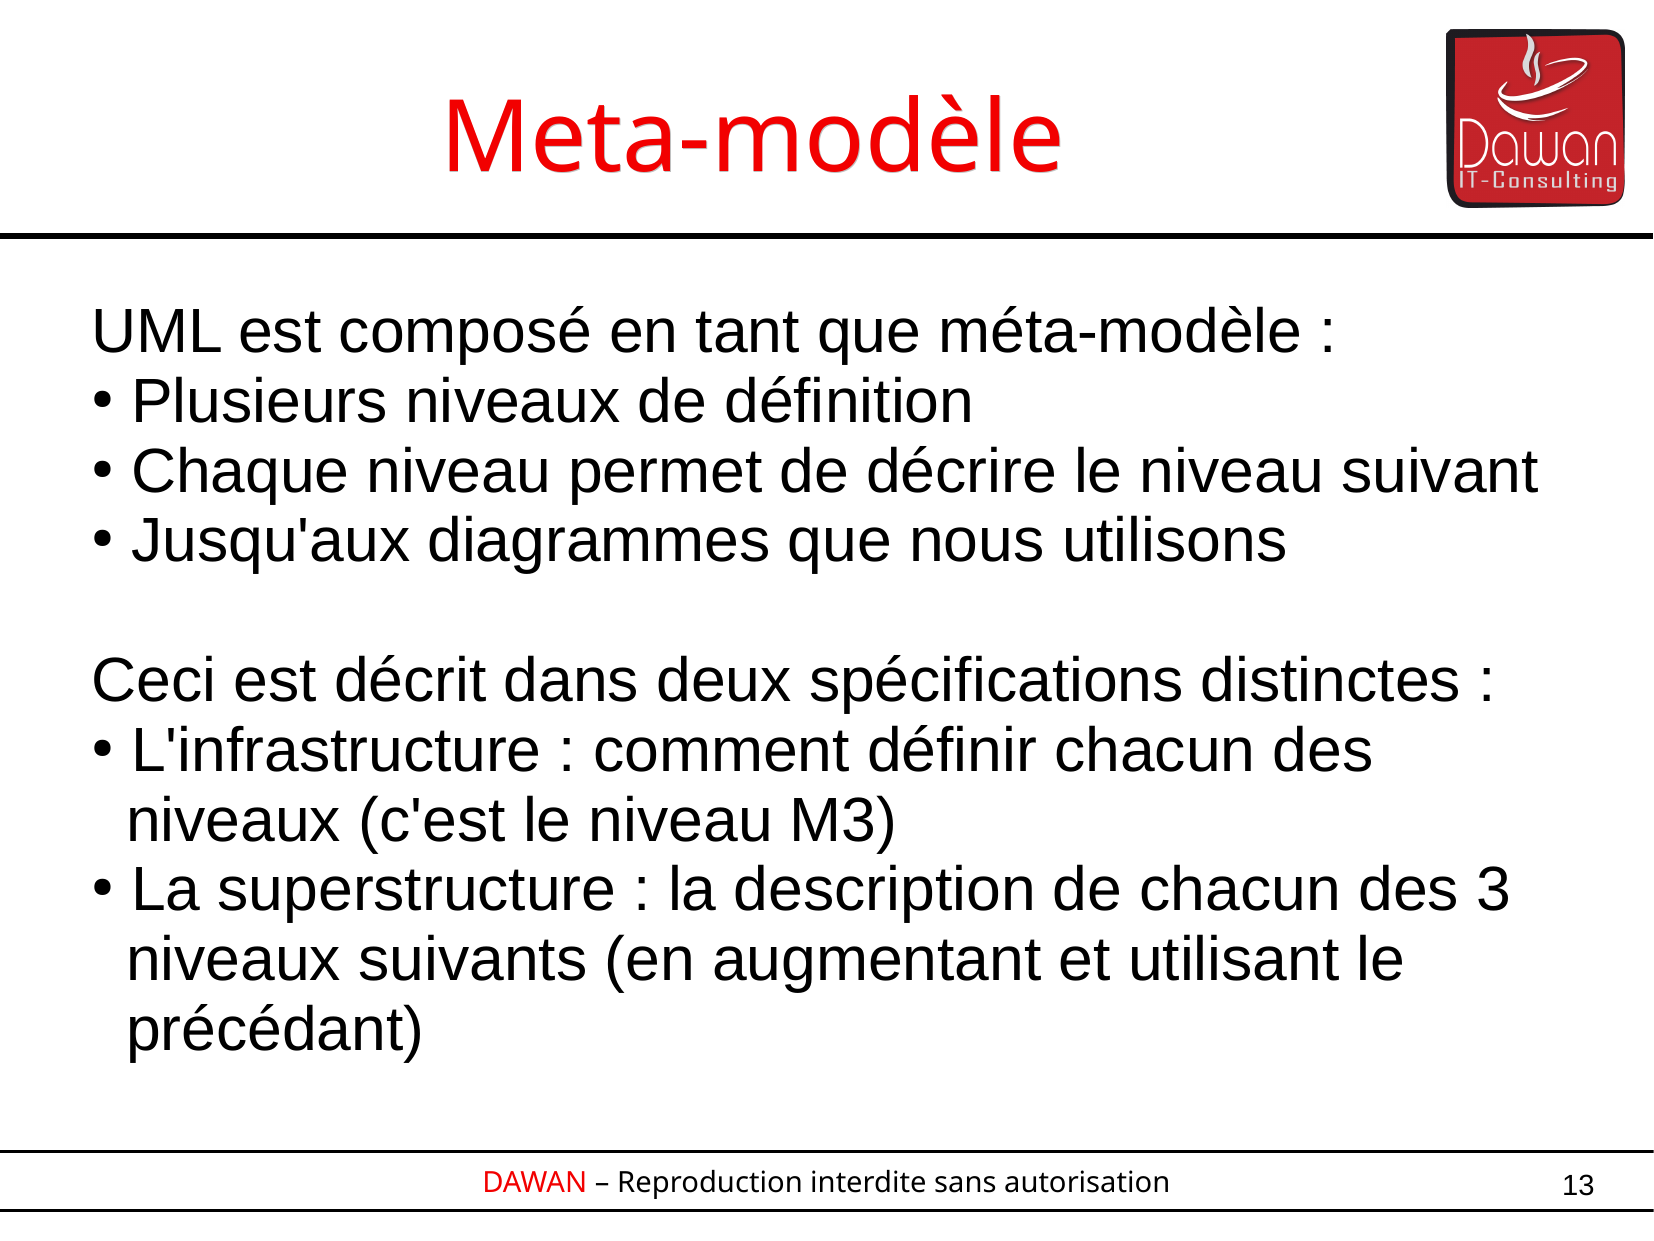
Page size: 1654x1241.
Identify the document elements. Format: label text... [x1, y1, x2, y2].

title Meta-modèle [59, 29, 1447, 237]
text_box UML est composé en tant que méta-modèle : Plusieurs niveaux de définition Chaque niveau permet de décrire le niveau suivant Jusqu'aux diagrammes que nous utilisons Ceci est décrit dans deux spécifications distinctes : L'infrastructure : comment définir chacun des niveaux (c'est le niveau M3) La superstructure : la description de chacun des 3 niveaux suivants (en augmentant et utilisant le précédant) [76, 288, 1583, 1069]
picture [1447, 29, 1625, 208]
